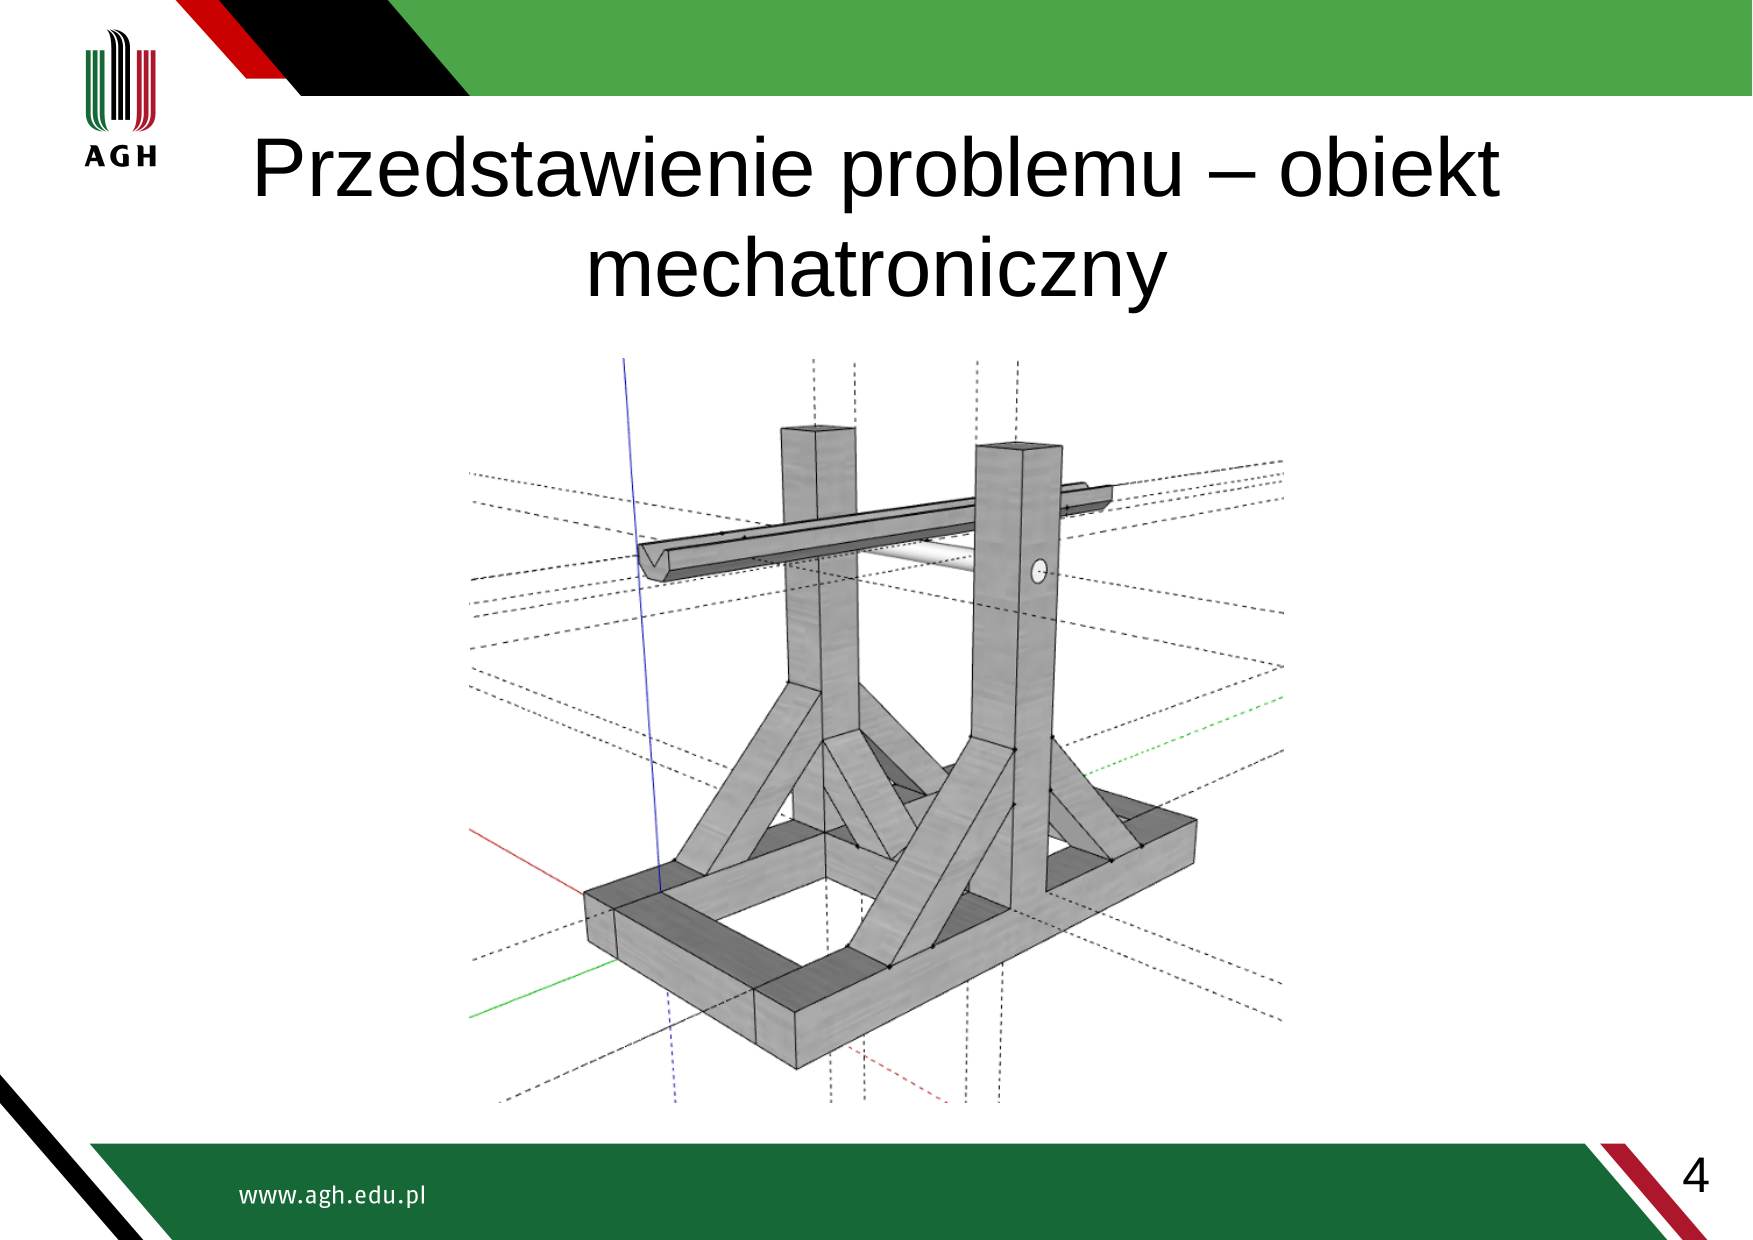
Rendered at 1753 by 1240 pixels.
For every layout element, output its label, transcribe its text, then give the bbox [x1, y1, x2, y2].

title Przedstawienie problemu – obiekt mechatroniczny [131, 105, 1622, 323]
picture [0, 0, 1753, 1240]
